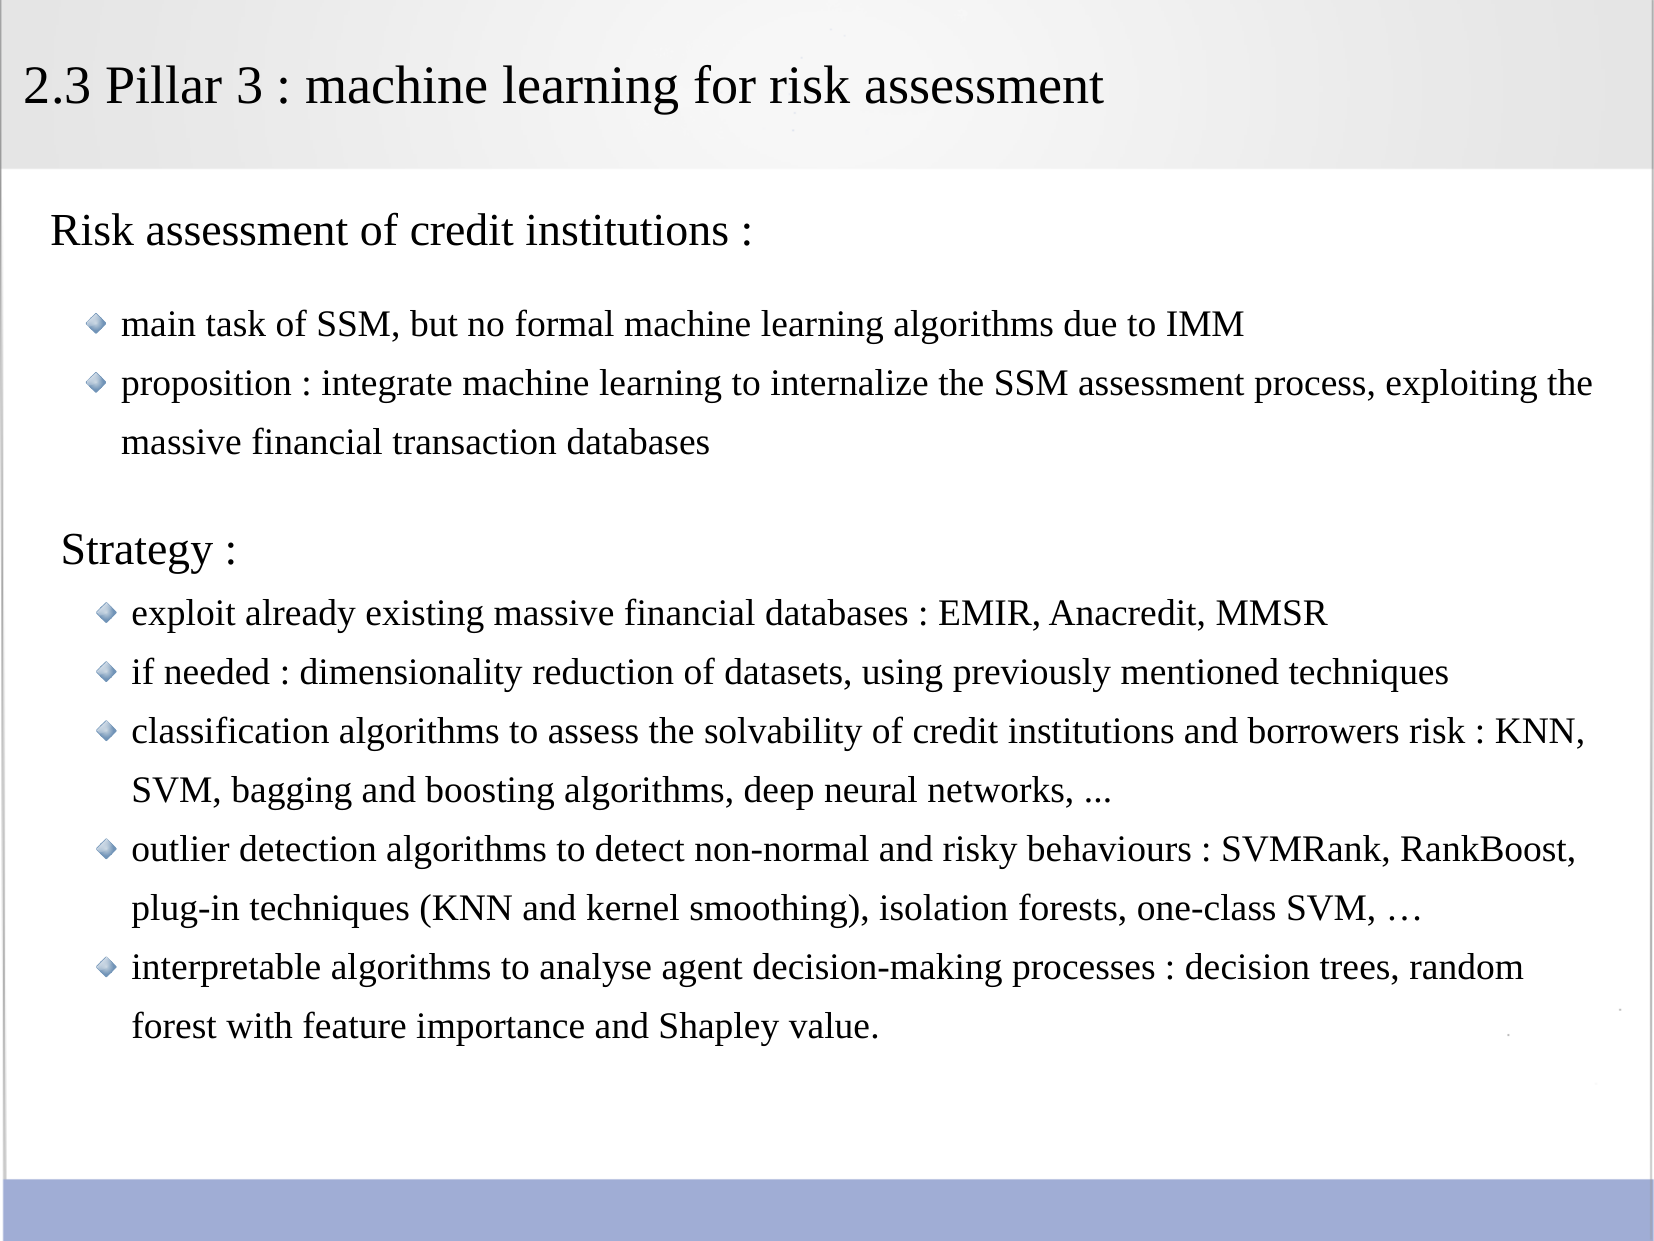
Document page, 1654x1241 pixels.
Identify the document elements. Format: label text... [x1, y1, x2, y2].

text_box 2.3 Pillar 3 : machine learning for risk assessment [9, 47, 1619, 183]
text_box Risk assessment of credit institutions : main task of SSM, but no formal machine learning algorithms due to IMM proposition : integrate machine learning to internalize the SSM assessment process, exploiting the massive financial transaction databases [35, 189, 1619, 470]
text_box Strategy : exploit already existing massive financial databases : EMIR, Anacredit, MMSR if needed : dimensionality reduction of datasets, using previously mentioned techniques classification algorithms to assess the solvability of credit institutions and borrowers risk : KNN, SVM, bagging and boosting algorithms, deep neural networks, ... outlier detection algorithms to detect non-normal and risky behaviours : SVMRank, RankBoost, plug-in techniques (KNN and kernel smoothing), isolation forests, one-class SVM, … interpretable algorithms to analyse agent decision-making processes : decision trees, random forest with feature importance and Shapley value. [45, 507, 1617, 1055]
